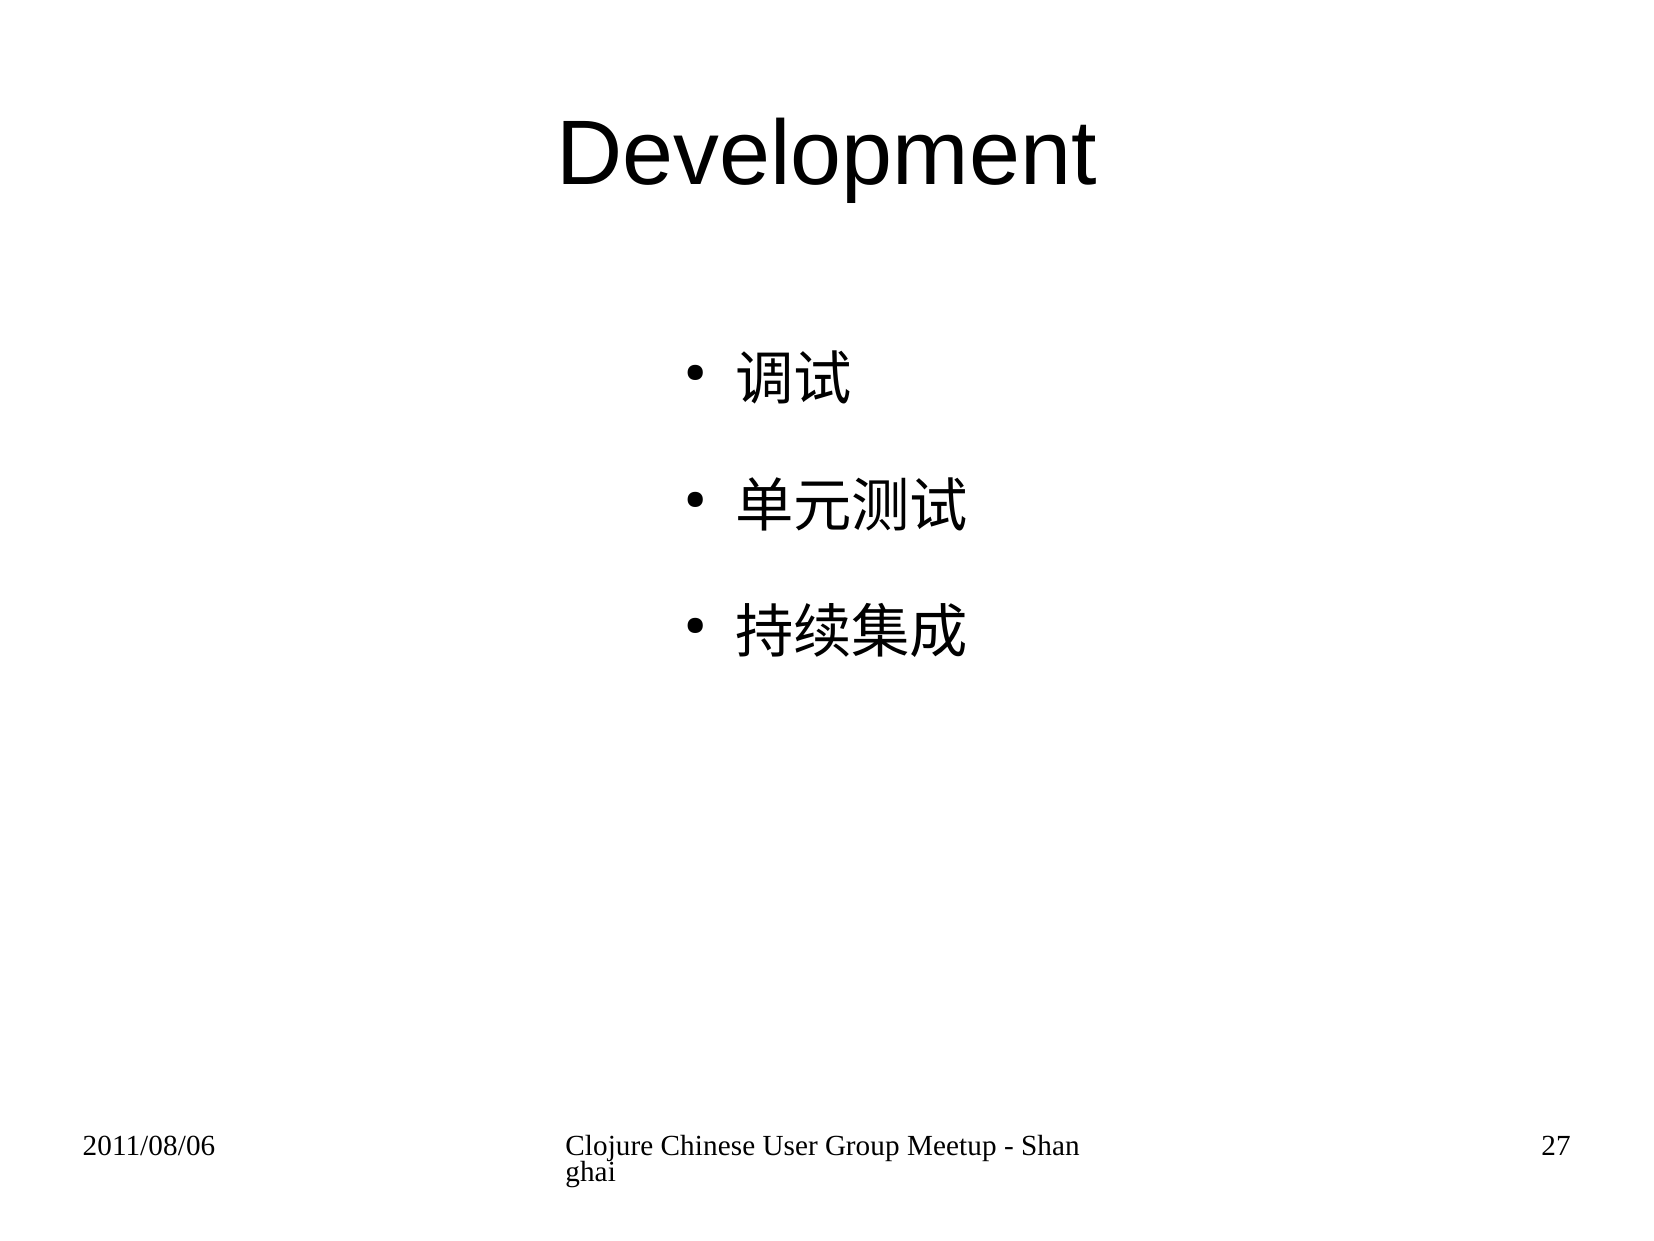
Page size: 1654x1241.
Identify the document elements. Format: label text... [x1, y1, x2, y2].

subtitle 调试 单元测试 持续集成 [82, 290, 1571, 1109]
title Development [82, 49, 1571, 257]
